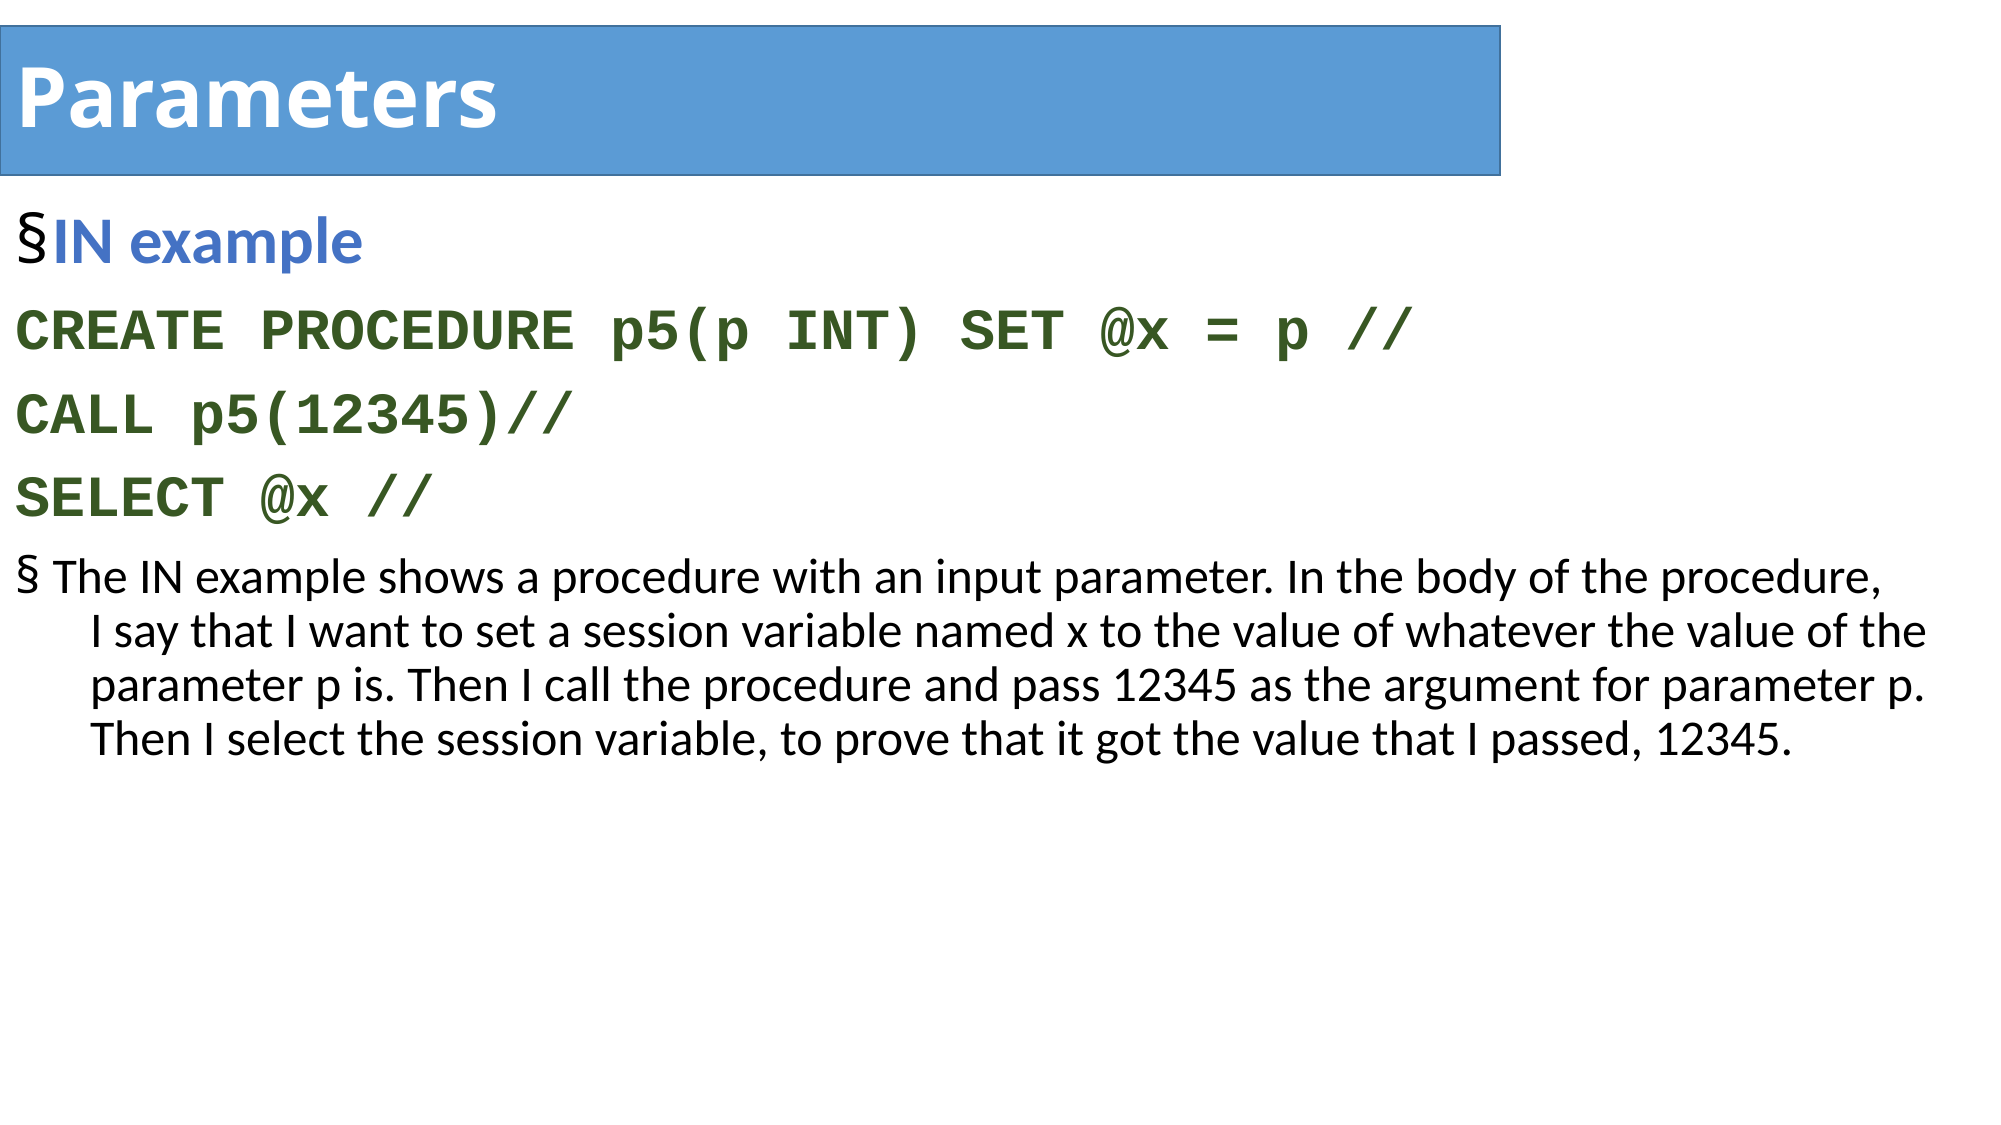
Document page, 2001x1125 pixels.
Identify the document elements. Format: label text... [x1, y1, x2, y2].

title Parameters [0, 26, 1501, 176]
subtitle IN example CREATE PROCEDURE p5(p INT) SET @x = p // CALL p5(12345)// SELECT @x // The IN example shows a procedure with an input parameter. In the body of the procedure, I say that I want to set a session variable named x to the value of whatever the value of the parameter p is. Then I call the procedure and pass 12345 as the argument for parameter p. Then I select the session variable, to prove that it got the value that I passed, 12345. [0, 198, 1964, 1051]
